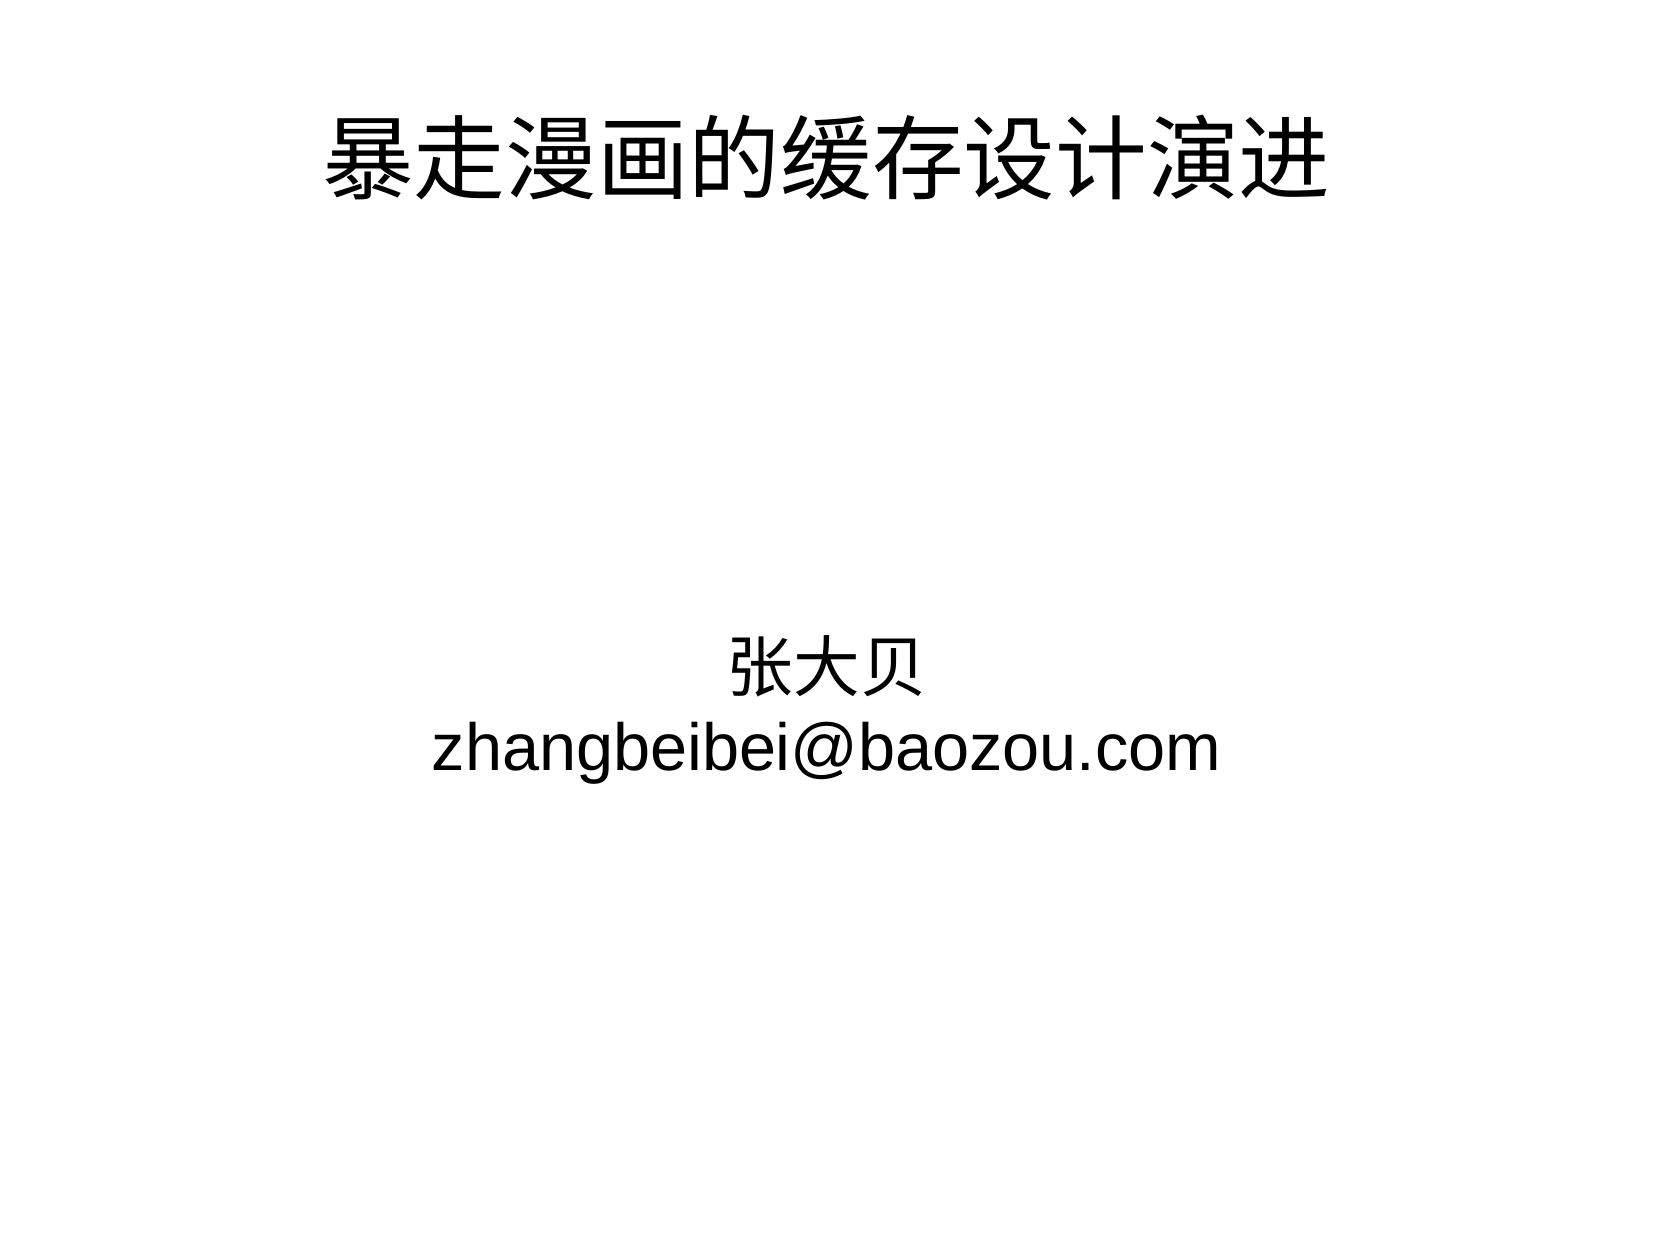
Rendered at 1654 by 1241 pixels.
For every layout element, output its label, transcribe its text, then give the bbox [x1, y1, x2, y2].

title 暴走漫画的缓存设计演进 [82, 49, 1571, 257]
subtitle 张大贝 zhangbeibei@baozou.com [82, 290, 1571, 1109]
